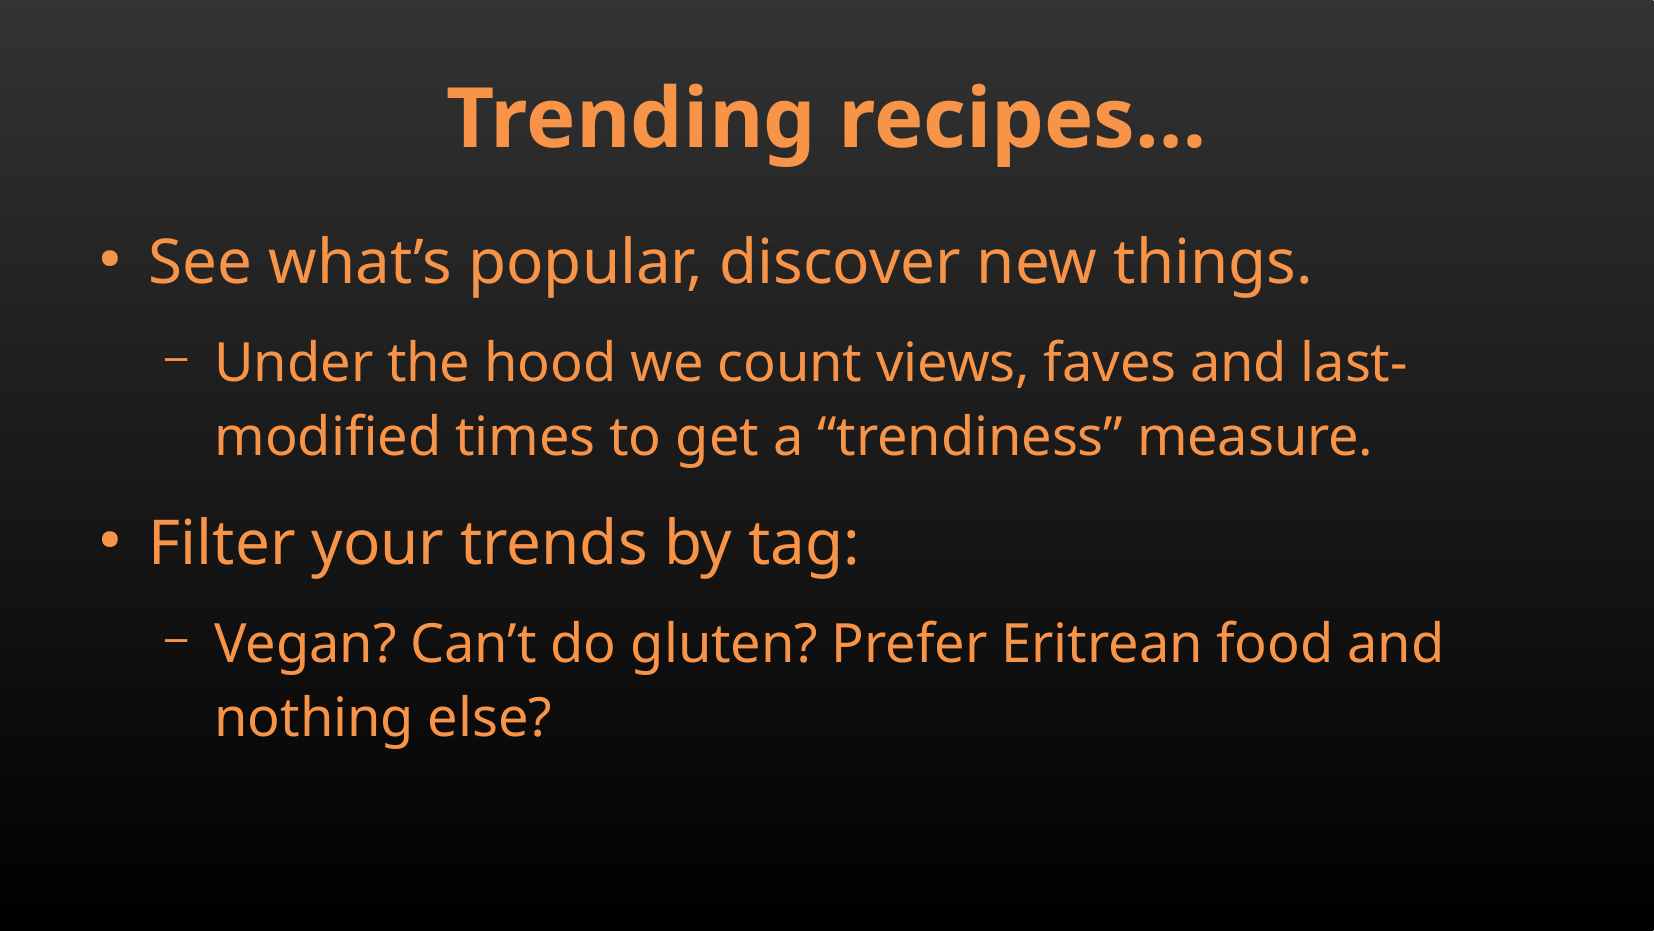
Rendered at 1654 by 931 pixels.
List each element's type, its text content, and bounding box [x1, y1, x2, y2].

title Trending recipes… [82, 37, 1571, 193]
list See what’s popular, discover new things. Under the hood we count views, faves and last-modified times to get a “trendiness” measure. Filter your trends by tag: Vegan? Can’t do gluten? Prefer Eritrean food and nothing else? [82, 217, 1571, 758]
